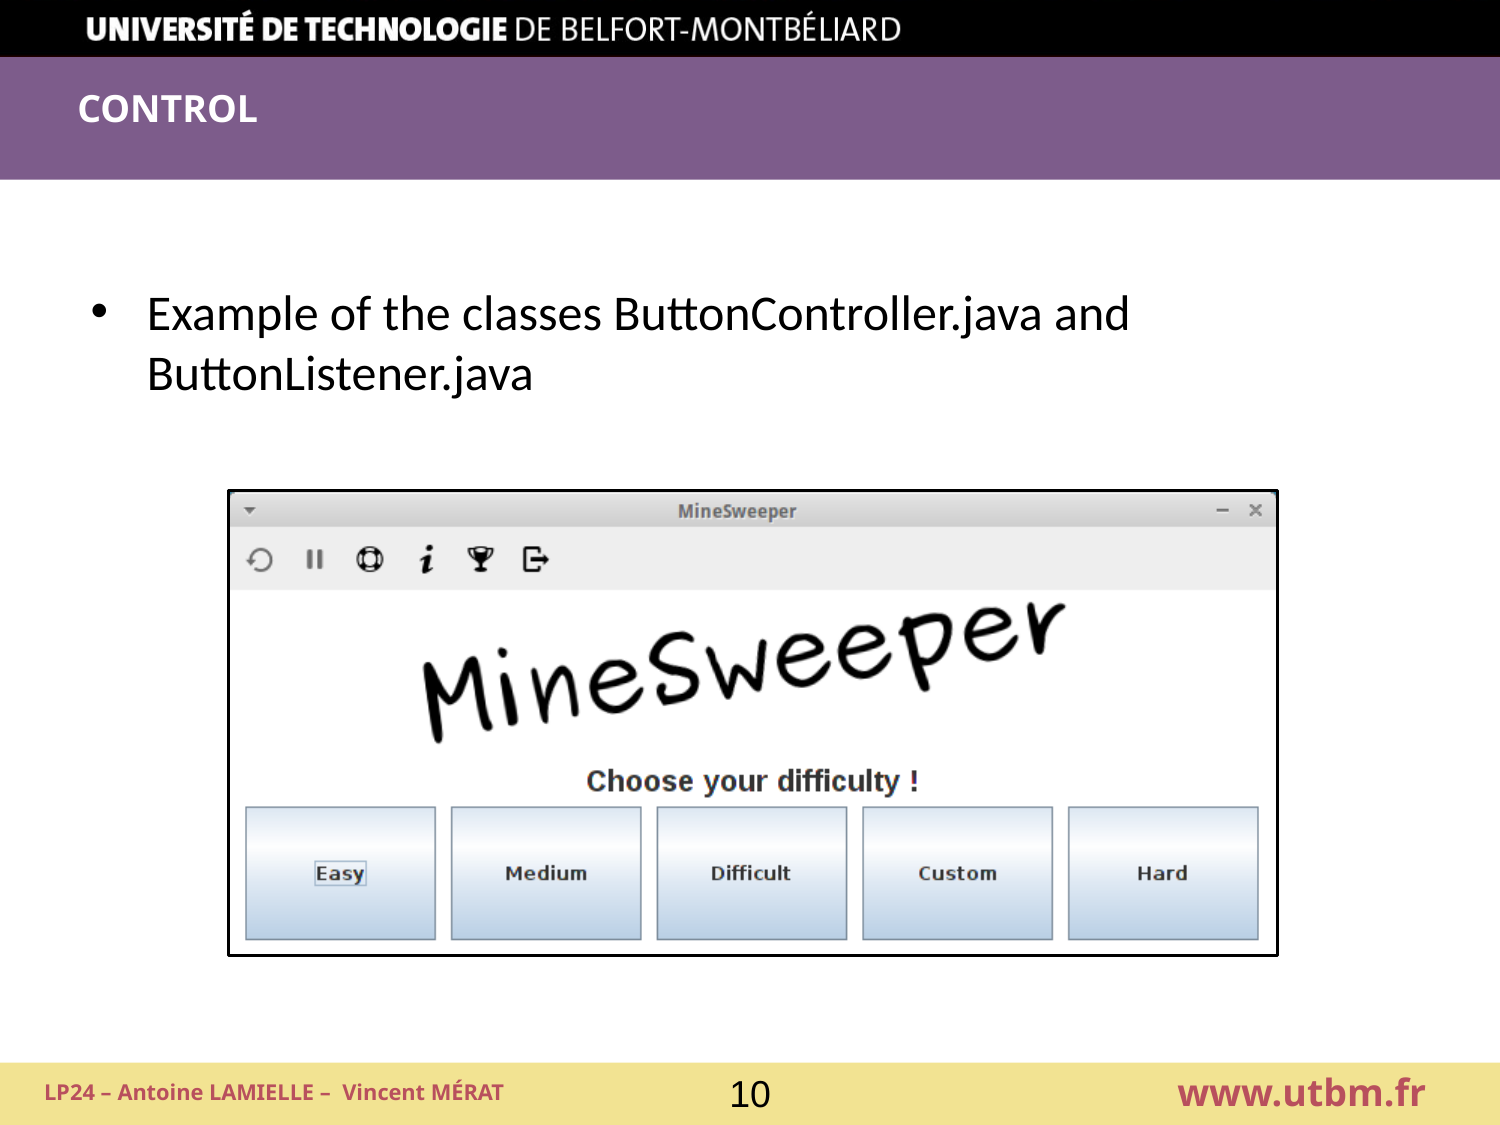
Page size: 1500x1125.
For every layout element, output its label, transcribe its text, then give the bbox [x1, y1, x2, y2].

text_box CONTROL [62, 78, 1288, 138]
text_box <number> [0, 1062, 1500, 1123]
text_box Example of the classes ButtonController.java and ButtonListener.java [90, 280, 1439, 521]
picture [0, 0, 1500, 57]
text_box [0, 57, 1500, 180]
text_box LP24 – Antoine LAMIELLE – Vincent MÉRAT [29, 1078, 591, 1112]
picture [229, 491, 1277, 954]
